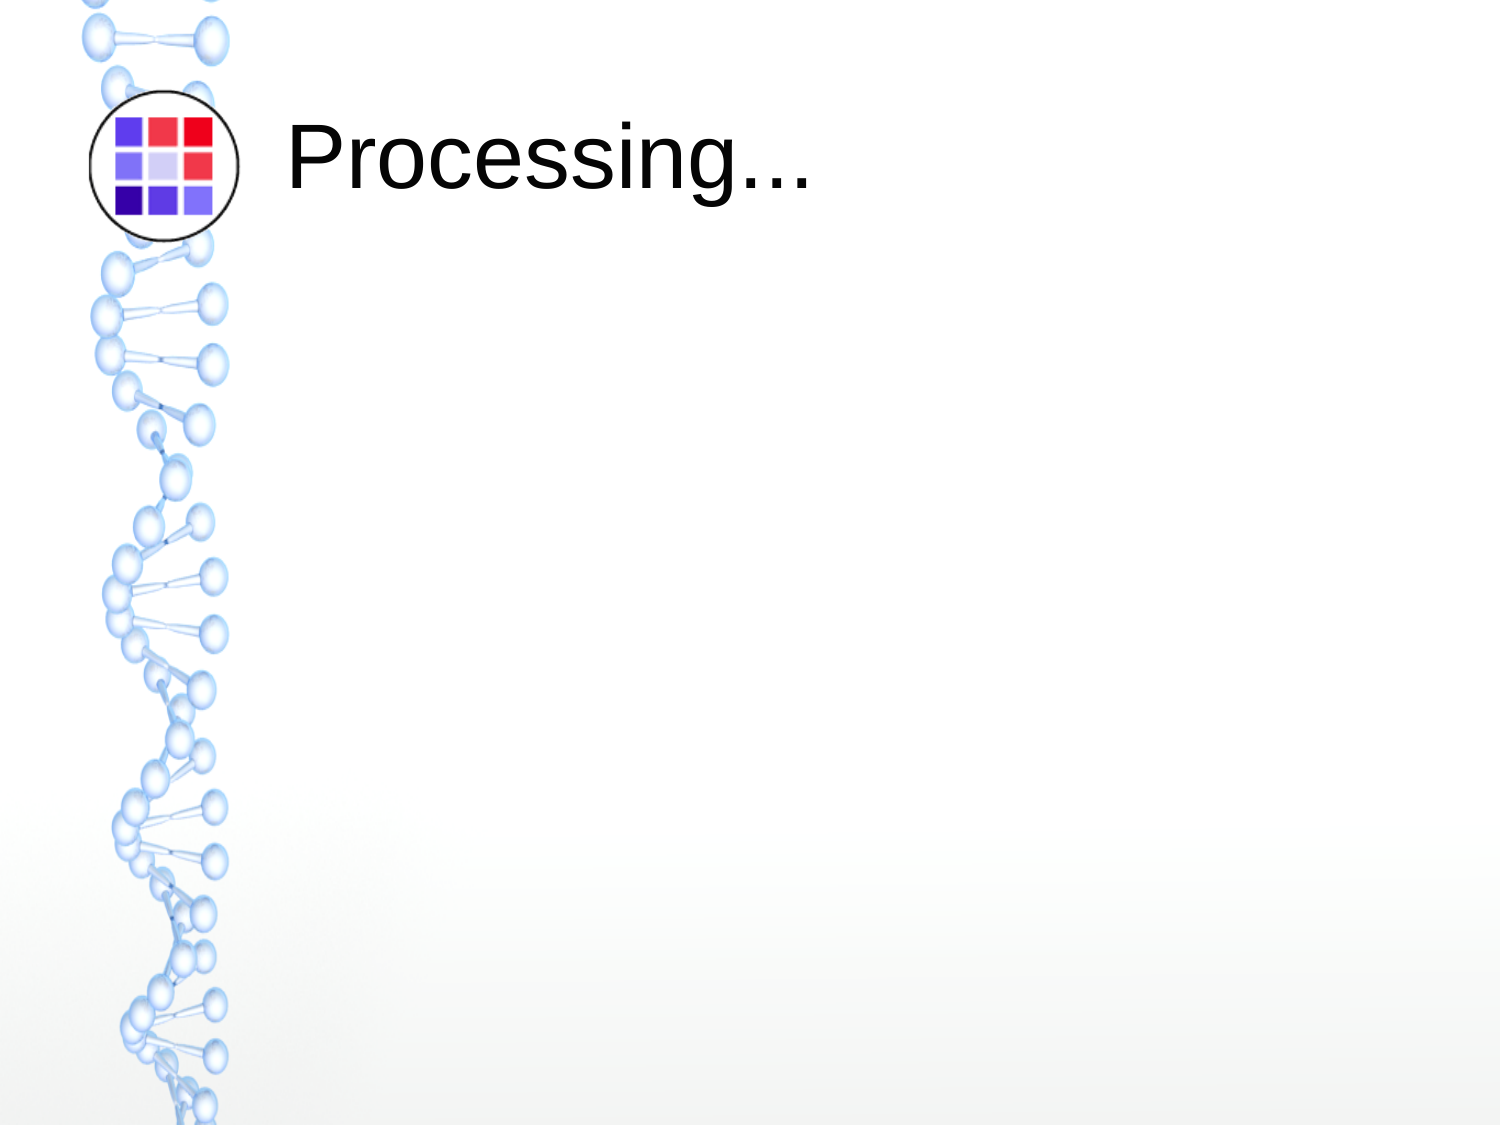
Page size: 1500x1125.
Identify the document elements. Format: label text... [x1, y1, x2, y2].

title Processing... [285, 36, 1426, 278]
picture [0, 0, 1500, 1125]
